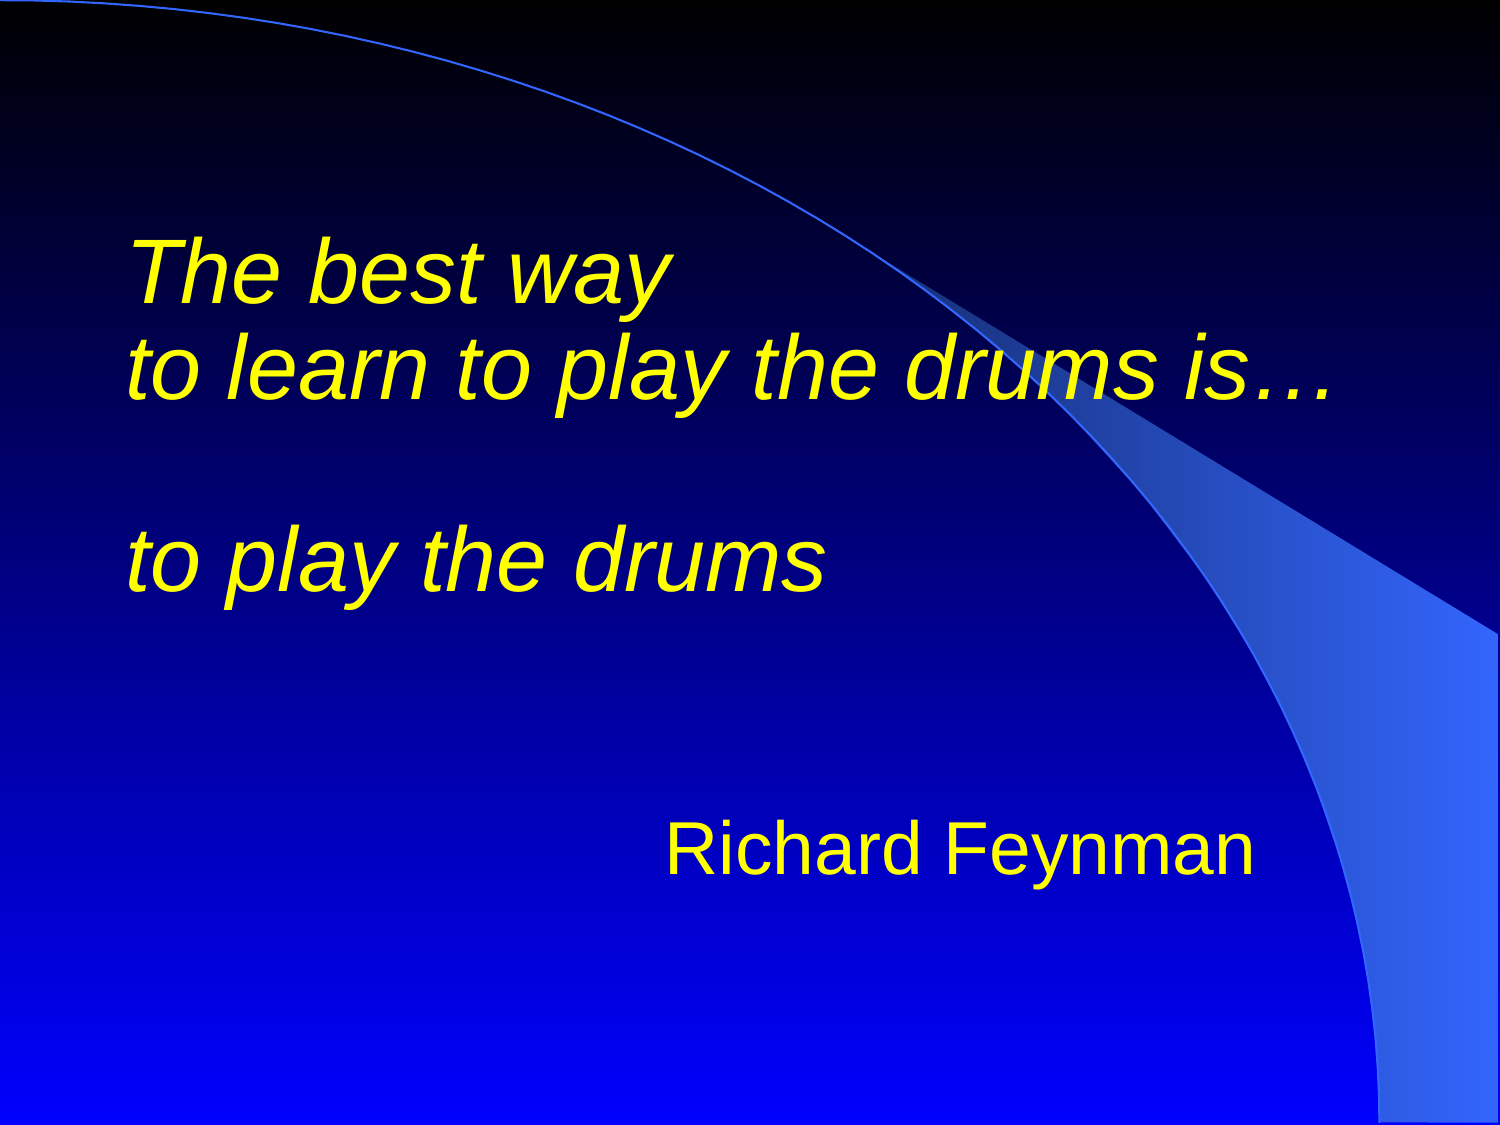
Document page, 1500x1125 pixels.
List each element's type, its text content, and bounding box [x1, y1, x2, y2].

list The best way to learn to play the drums is… to play the drums Richard Feynman [125, 237, 1388, 976]
